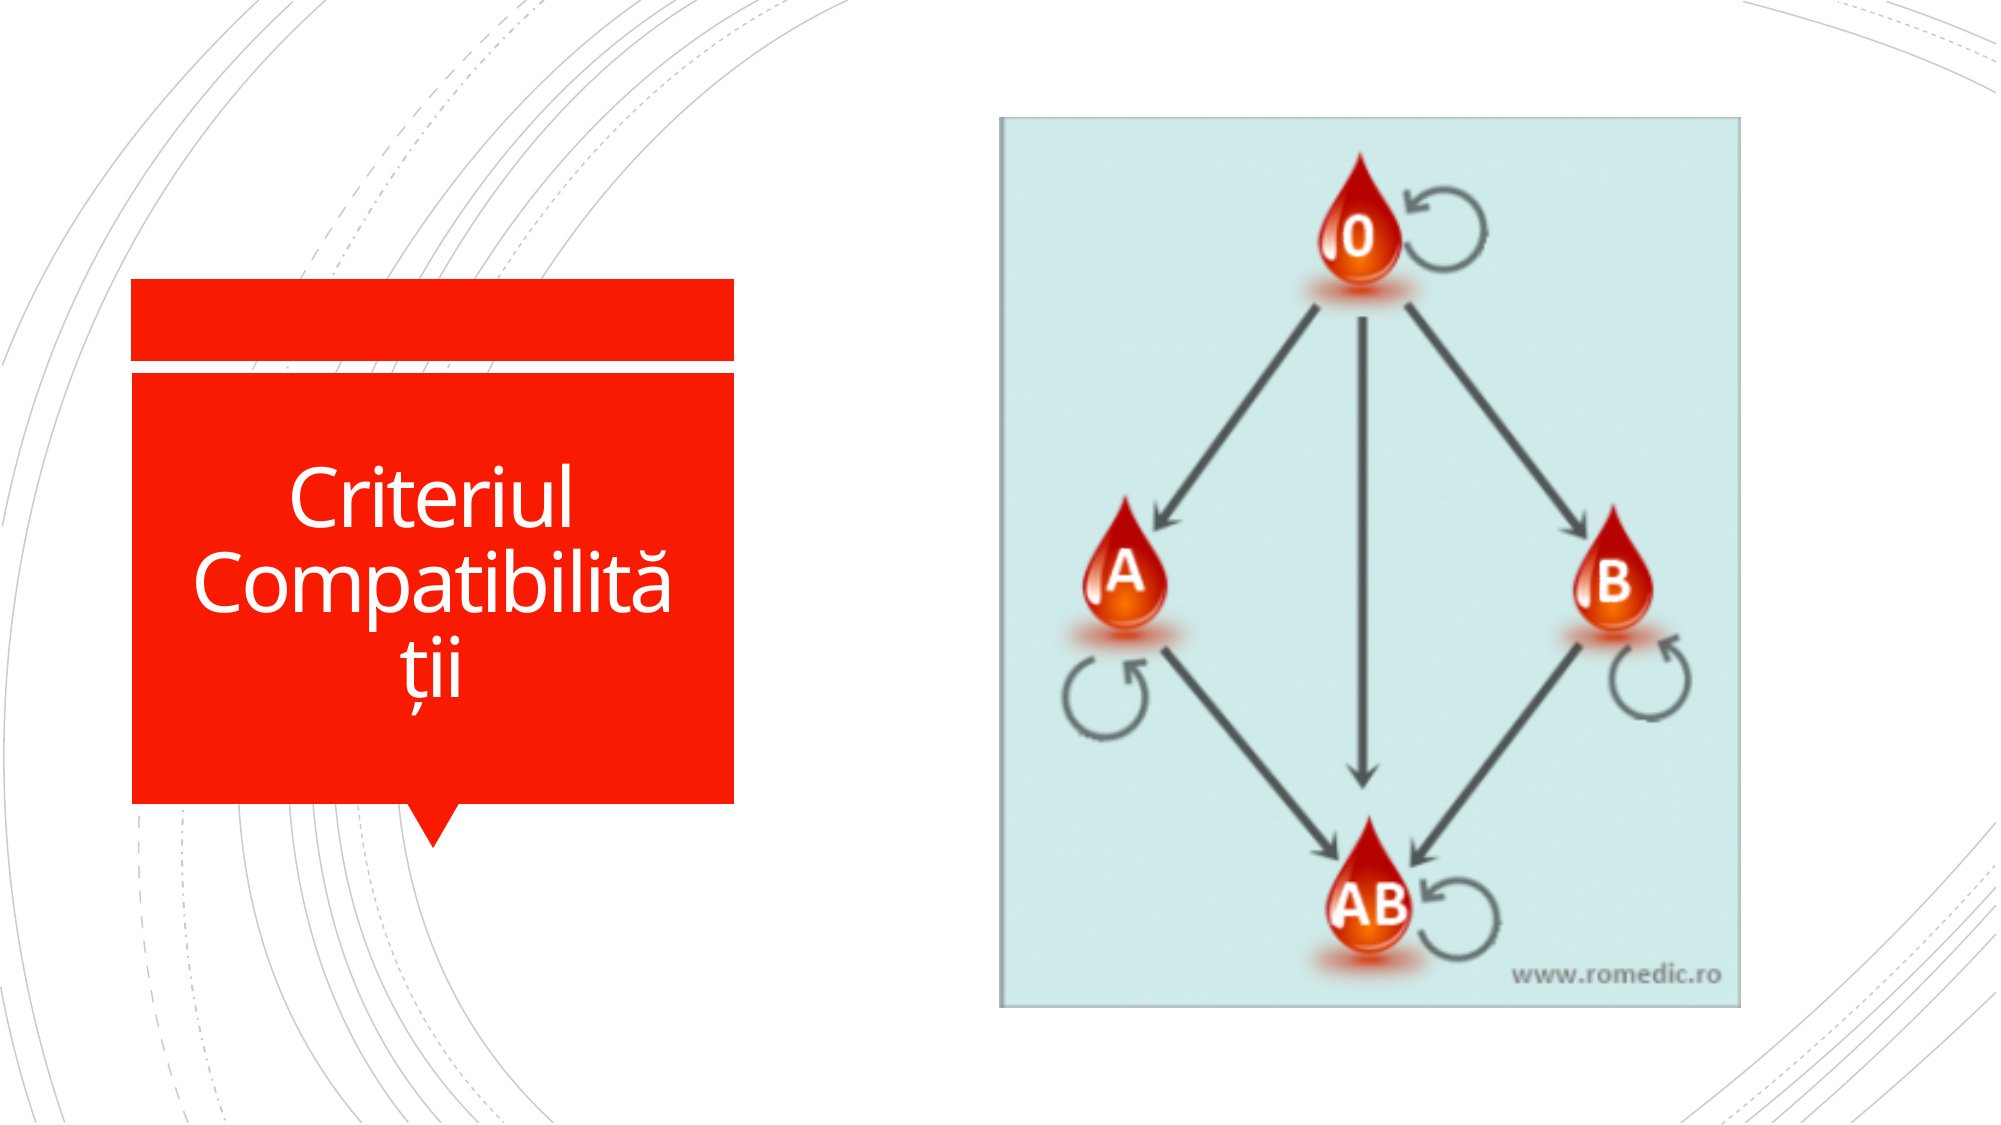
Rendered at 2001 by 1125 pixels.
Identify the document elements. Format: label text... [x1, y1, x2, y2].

picture [999, 117, 1741, 1008]
title Criteriul Compatibilității [145, 385, 720, 789]
